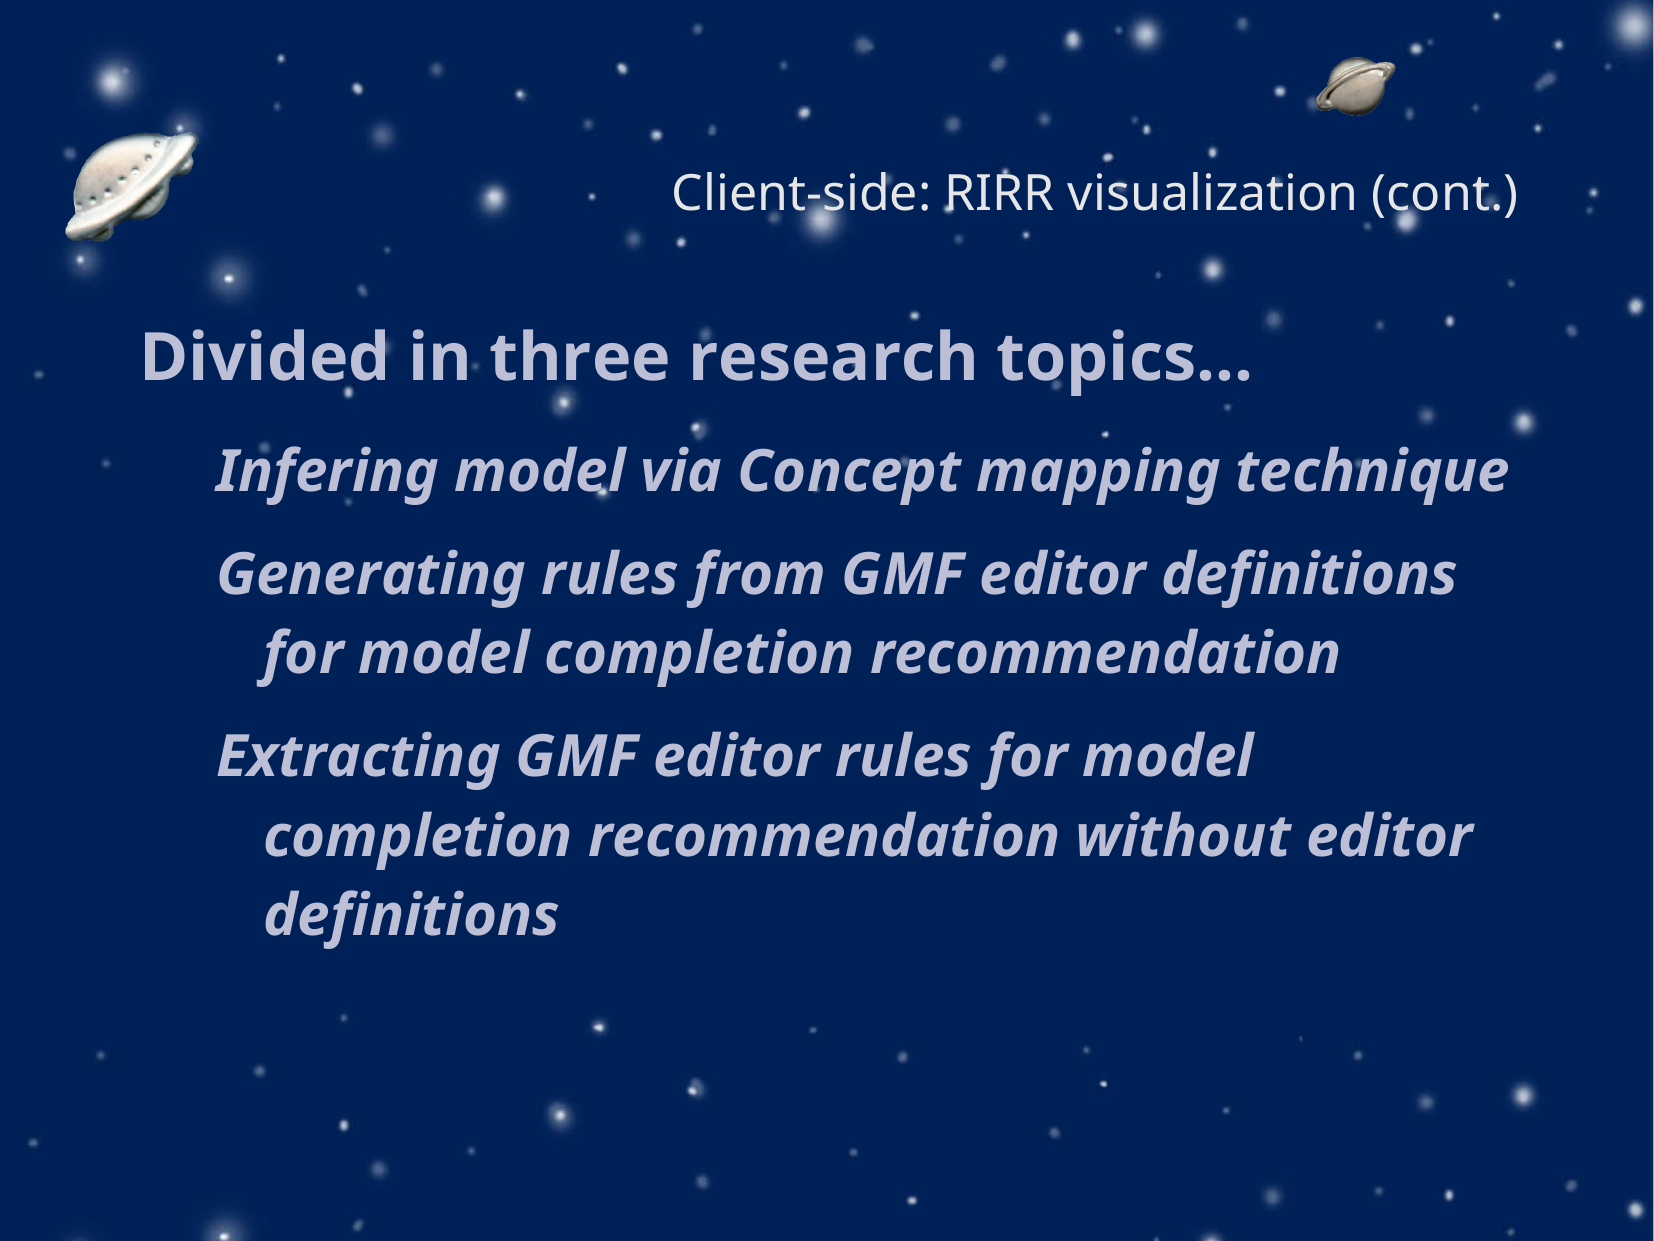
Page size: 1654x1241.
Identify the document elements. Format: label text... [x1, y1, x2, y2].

text_box Client-side: RIRR visualization (cont.) [121, 133, 1534, 249]
picture [0, 0, 1654, 1241]
list Divided in three research topics... Infering model via Concept mapping technique Generating rules from GMF editor definitions for model completion recommendation Extracting GMF editor rules for model completion recommendation without editor definitions [121, 309, 1534, 1076]
